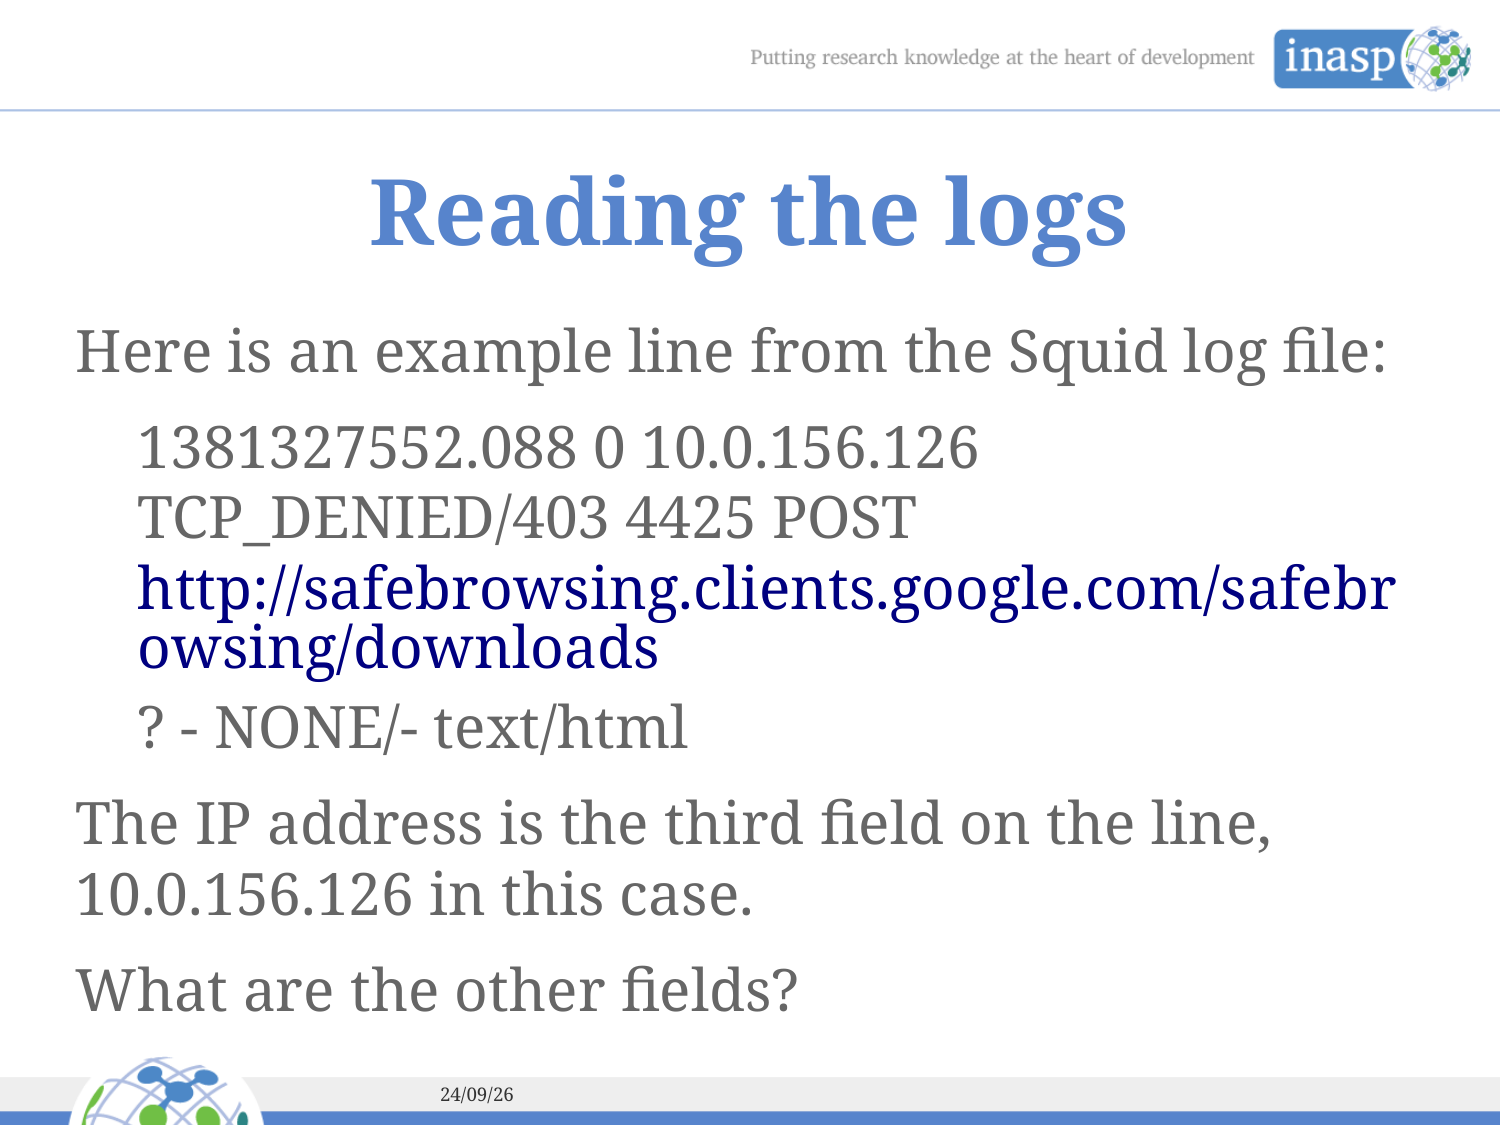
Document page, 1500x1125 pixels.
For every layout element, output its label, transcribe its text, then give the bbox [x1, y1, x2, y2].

picture [0, 0, 1500, 1125]
list Here is an example line from the Squid log file: 1381327552.088 0 10.0.156.126 TCP_DENIED/403 4425 POST http://safebrowsing.clients.google.com/safebrowsing/downloads? - NONE/- text/html The IP address is the third field on the line, 10.0.156.126 in this case. What are the other fields? [75, 313, 1426, 967]
title Reading the logs [75, 129, 1426, 313]
